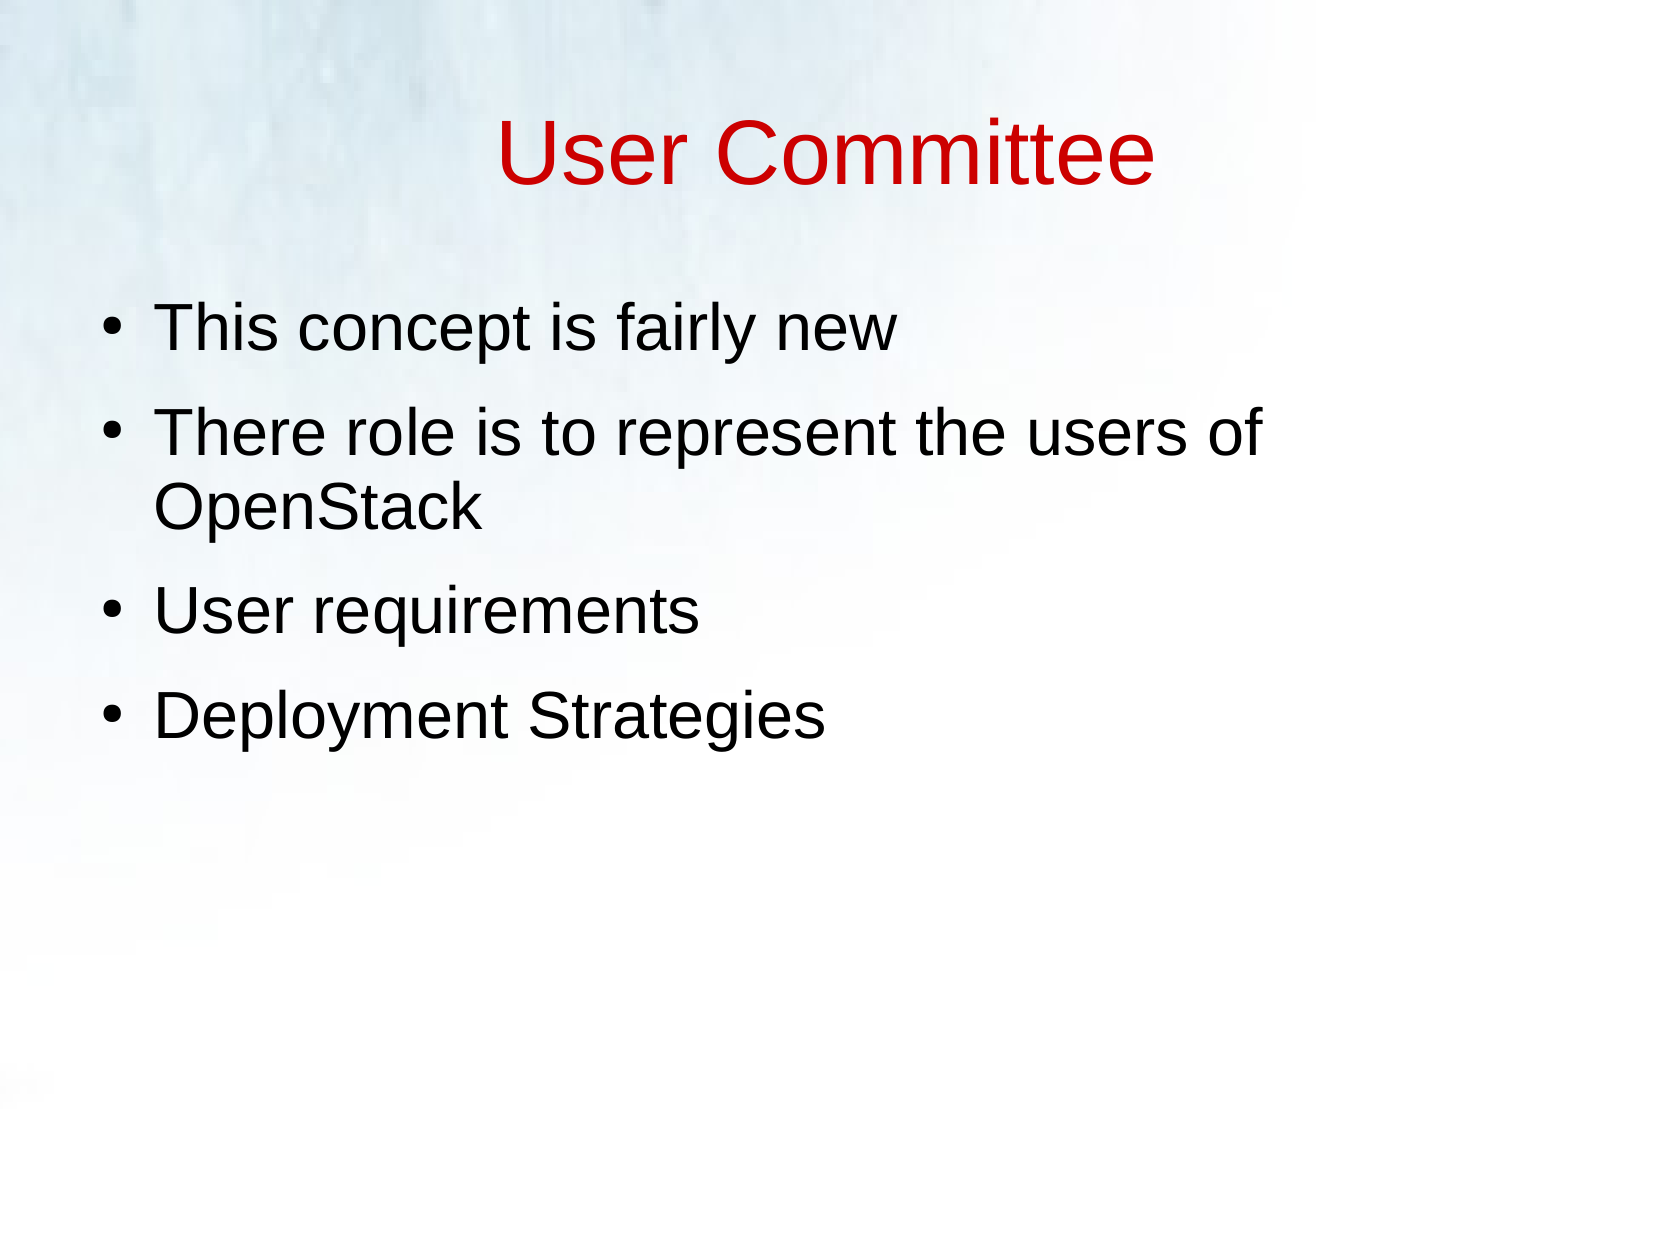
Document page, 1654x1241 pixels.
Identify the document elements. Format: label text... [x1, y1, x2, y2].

list This concept is fairly new There role is to represent the users of OpenStack User requirements Deployment Strategies [82, 290, 1571, 1010]
picture [0, 0, 1654, 1241]
title User Committee [82, 49, 1571, 257]
